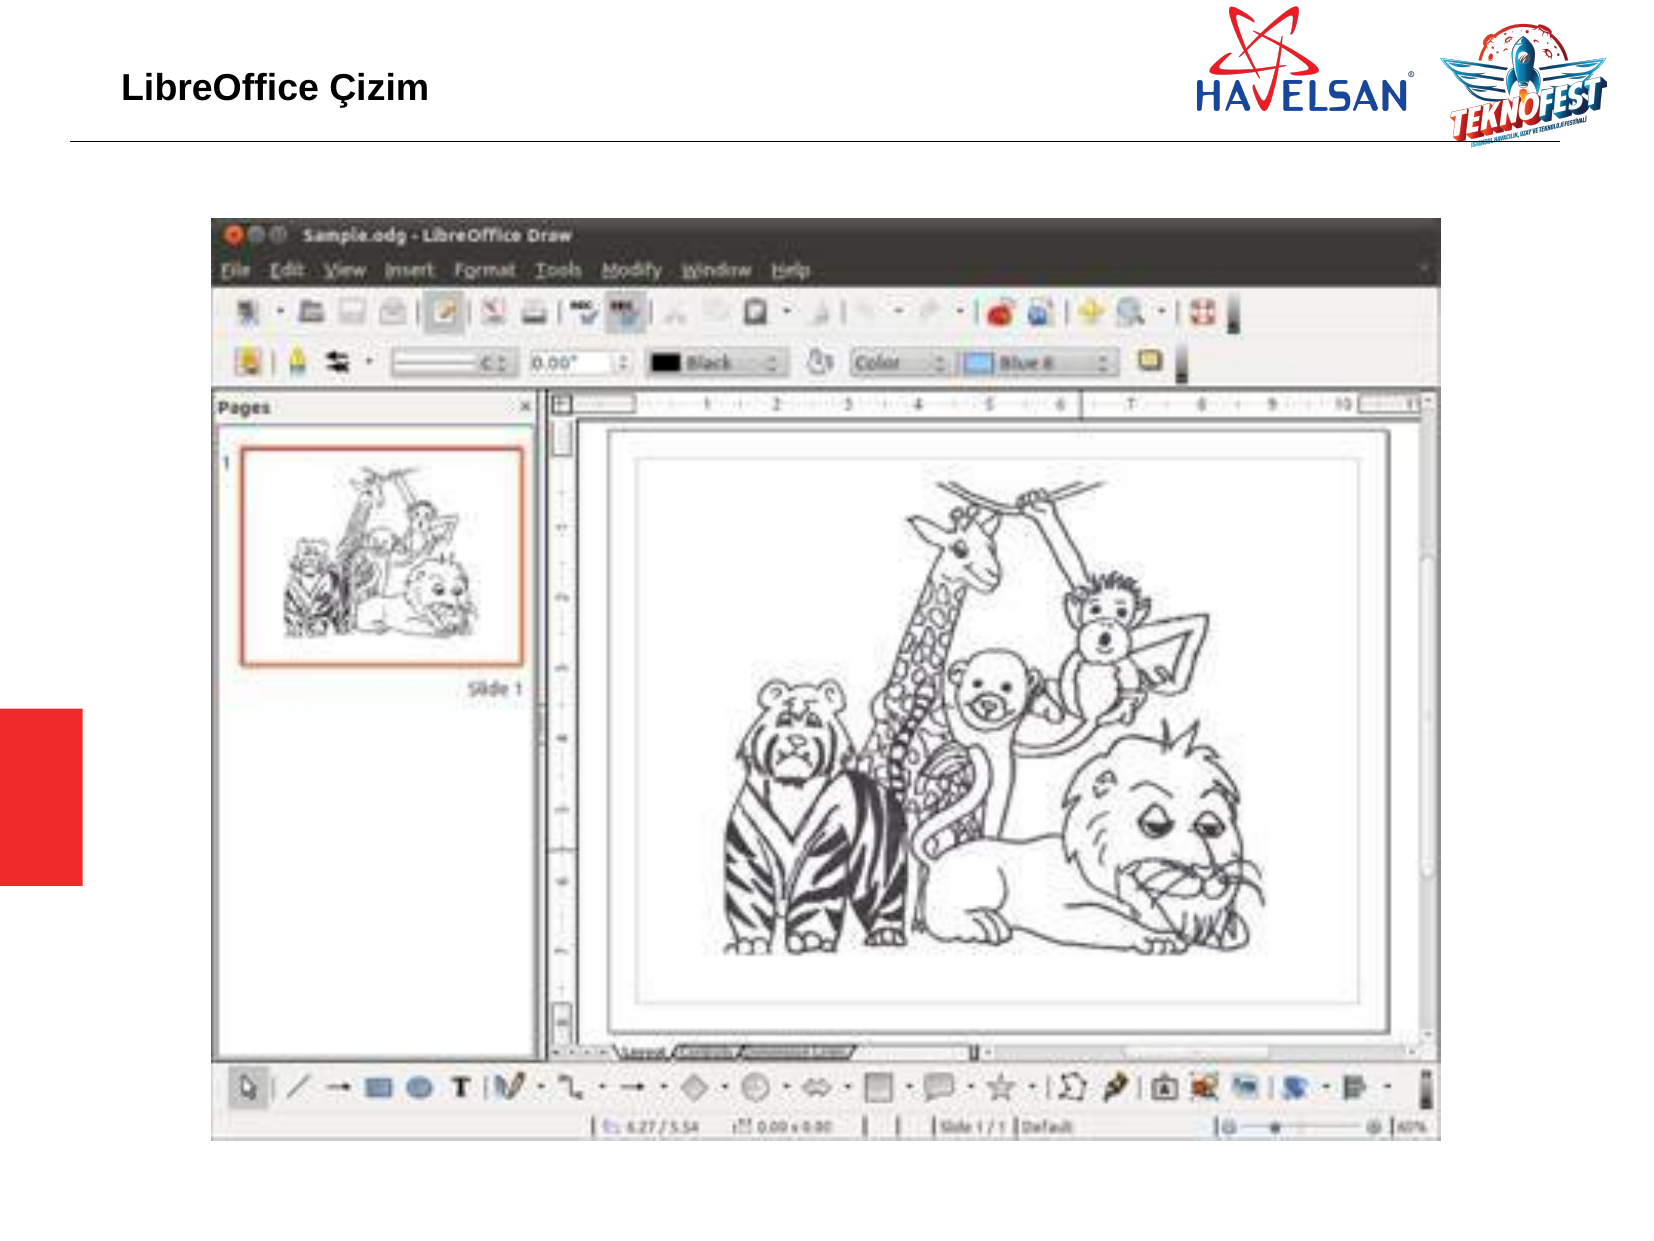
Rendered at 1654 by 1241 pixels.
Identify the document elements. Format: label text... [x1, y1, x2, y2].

picture [1195, 2, 1630, 154]
picture [211, 218, 1441, 1141]
text_box LibreOffice Çizim [106, 59, 1536, 117]
